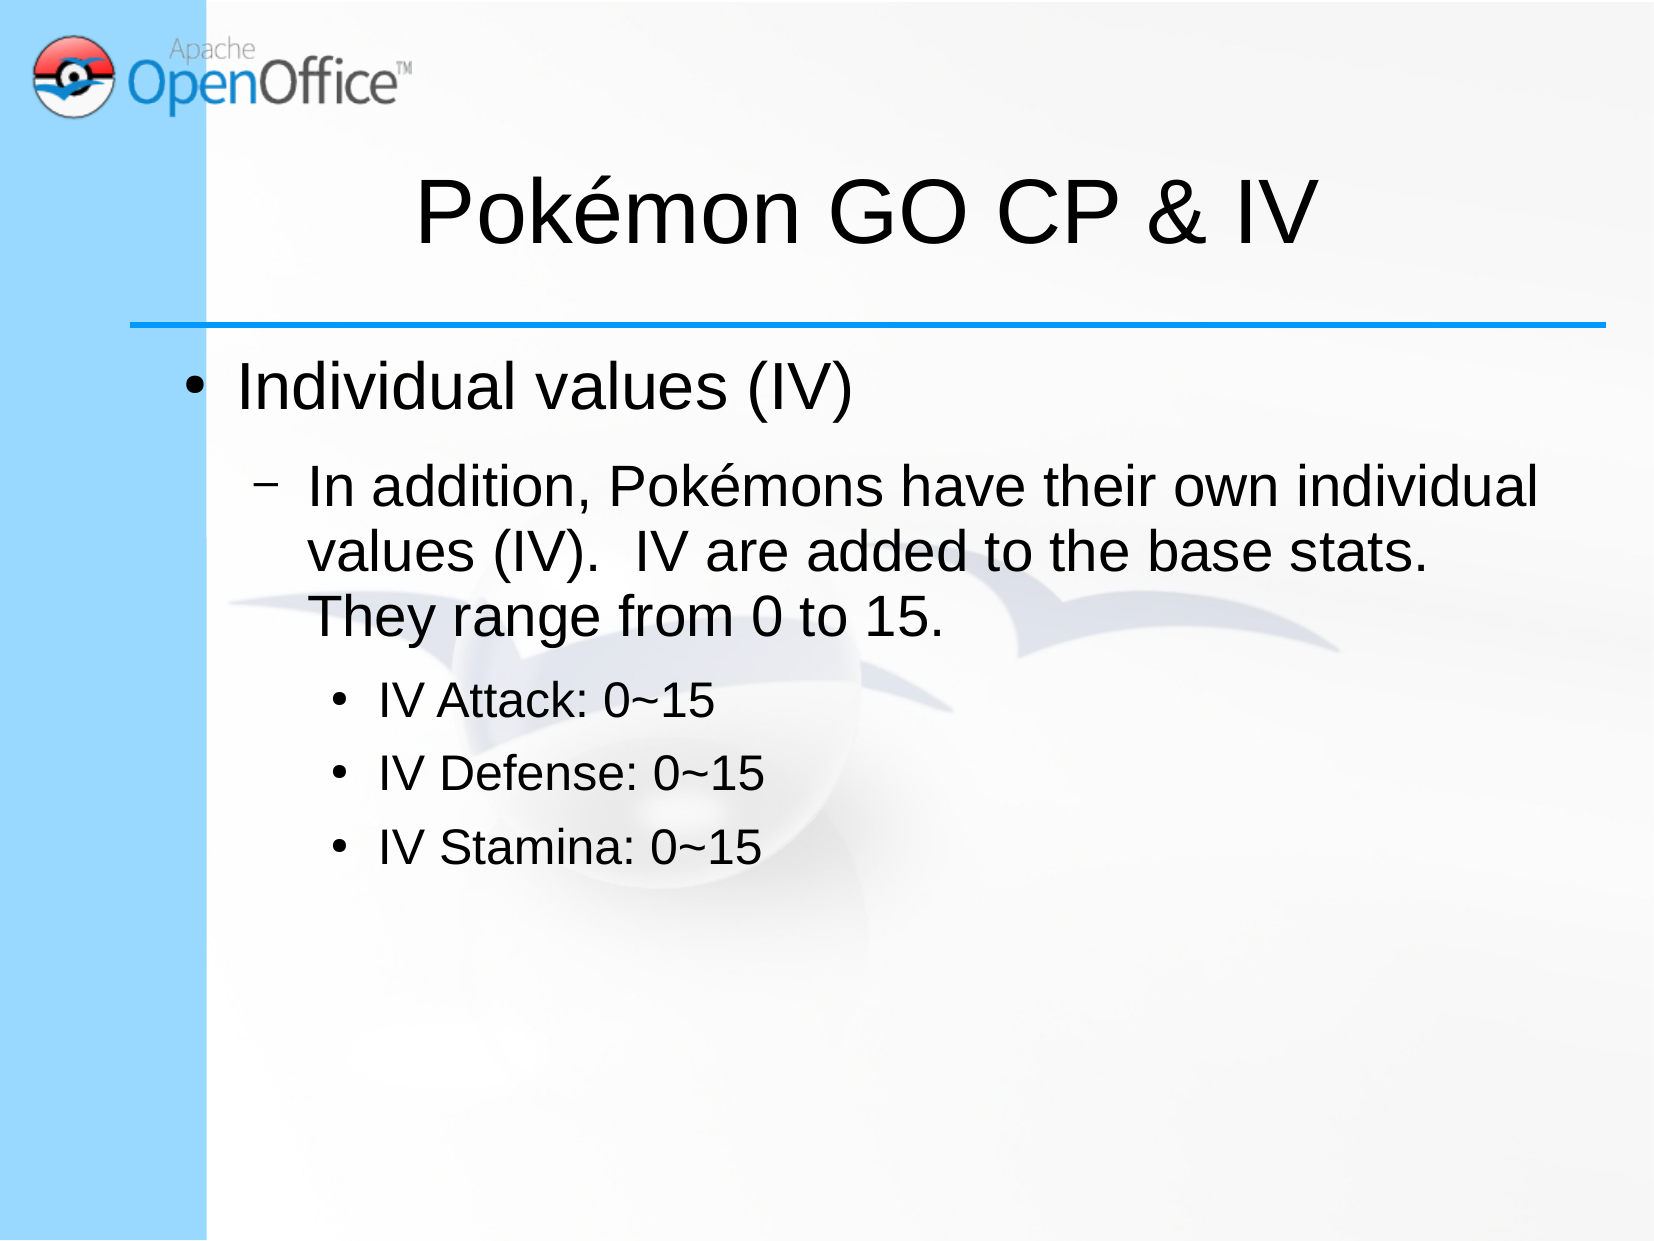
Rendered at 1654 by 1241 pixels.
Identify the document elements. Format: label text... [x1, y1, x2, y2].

list Individual values (IV) In addition, Pokémons have their own individual values (IV). IV are added to the base stats. They range from 0 to 15. IV Attack: 0~15 IV Defense: 0~15 IV Stamina: 0~15 [165, 349, 1571, 1168]
title Pokémon GO CP & IV [165, 108, 1571, 316]
picture [31, 2, 1654, 1241]
